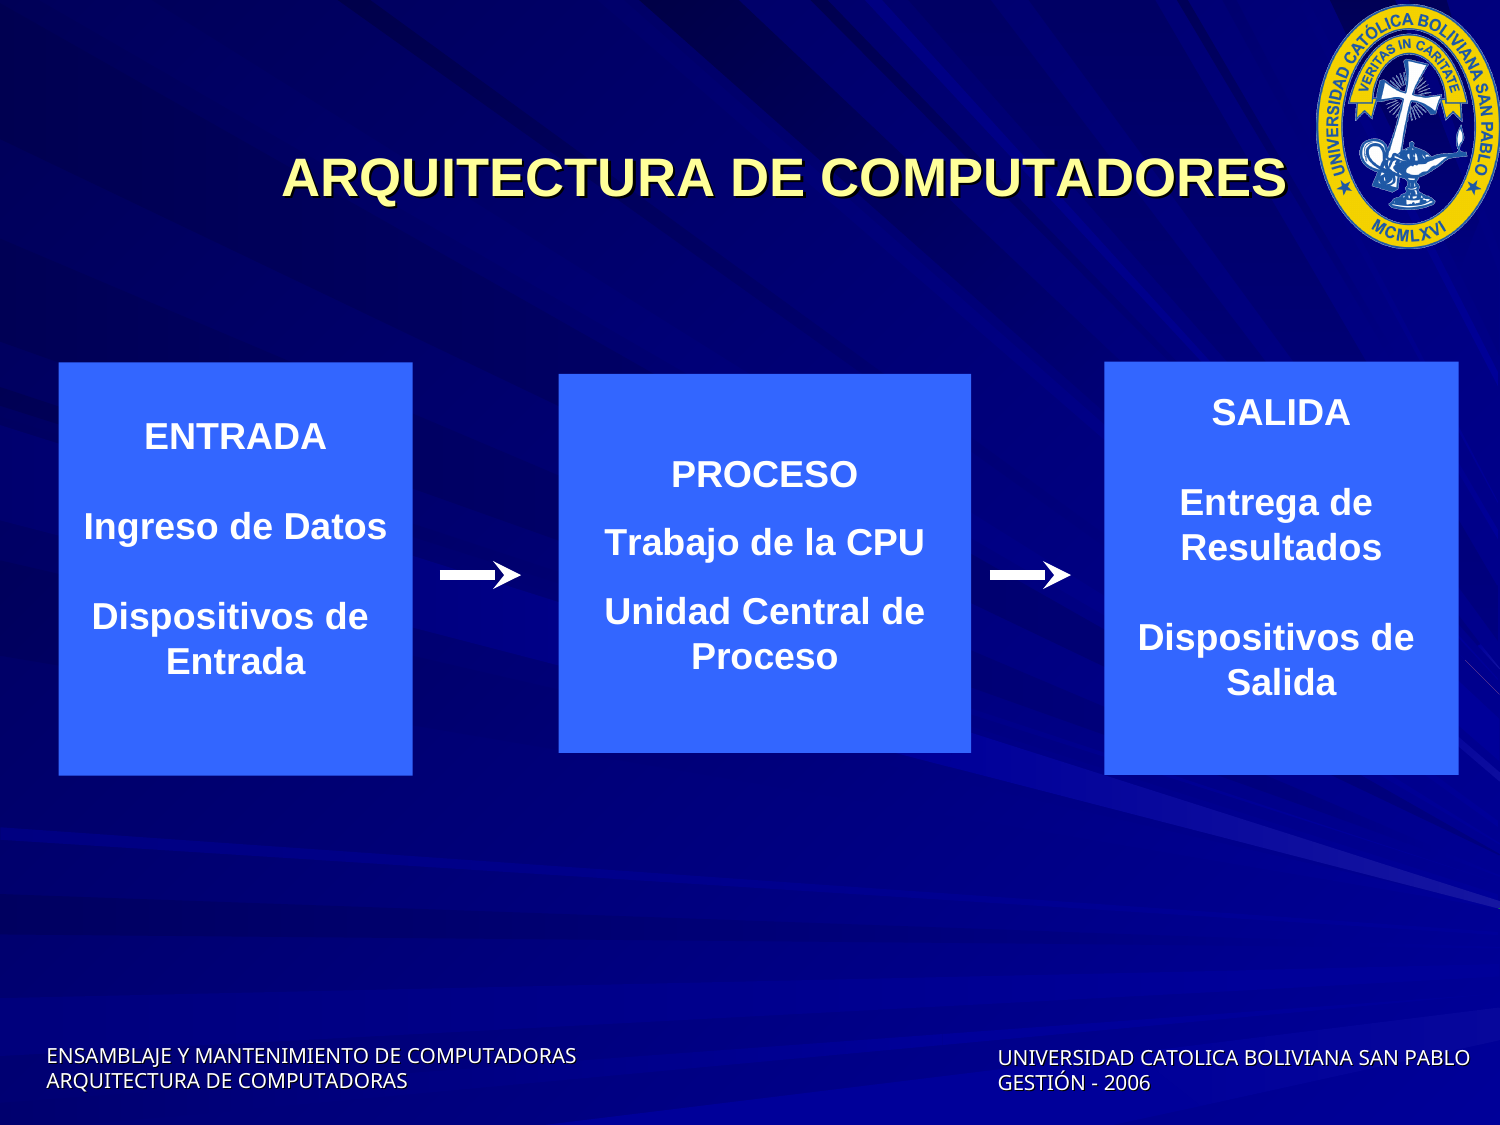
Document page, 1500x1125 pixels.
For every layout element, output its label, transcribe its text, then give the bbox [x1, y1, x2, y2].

picture [1316, 4, 1500, 249]
text_box ENTRADA Ingreso de Datos Dispositivos de Entrada [58, 362, 413, 776]
text_box PROCESO Trabajo de la CPU Unidad Central de Proceso [558, 373, 972, 753]
text_box SALIDA Entrega de Resultados Dispositivos de Salida [1104, 361, 1459, 775]
text_box ARQUITECTURA DE COMPUTADORES [110, 80, 1461, 269]
